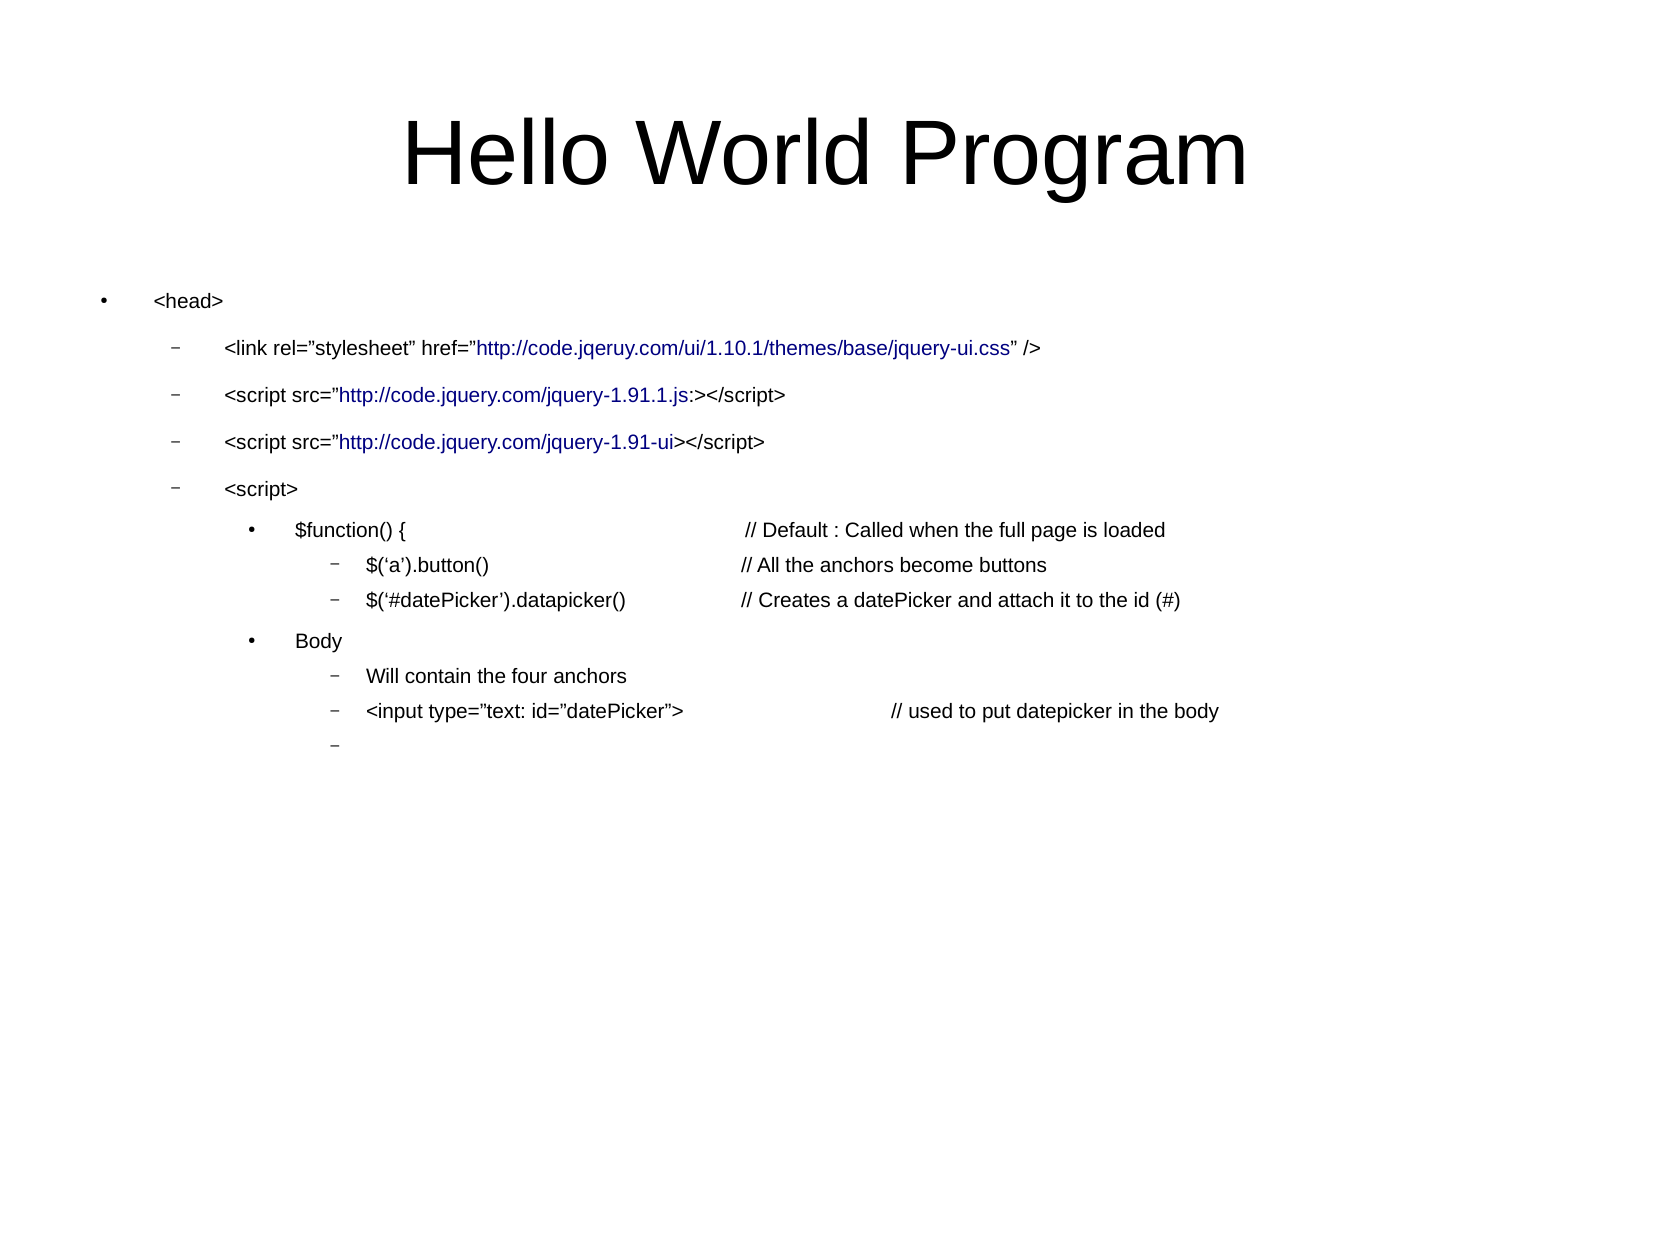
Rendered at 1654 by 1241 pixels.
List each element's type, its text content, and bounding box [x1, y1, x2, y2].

list <head> <link rel=”stylesheet” href=”http://code.jqeruy.com/ui/1.10.1/themes/base/jquery-ui.css” /> <script src=”http://code.jquery.com/jquery-1.91.1.js:></script> <script src=”http://code.jquery.com/jquery-1.91-ui></script> <script> $function() { // Default : Called when the full page is loaded $(‘a’).button() // All the anchors become buttons $(‘#datePicker’).datapicker() // Creates a datePicker and attach it to the id (#) Body Will contain the four anchors <input type=”text: id=”datePicker”> // used to put datepicker in the body [82, 290, 1571, 1010]
title Hello World Program [82, 49, 1571, 257]
